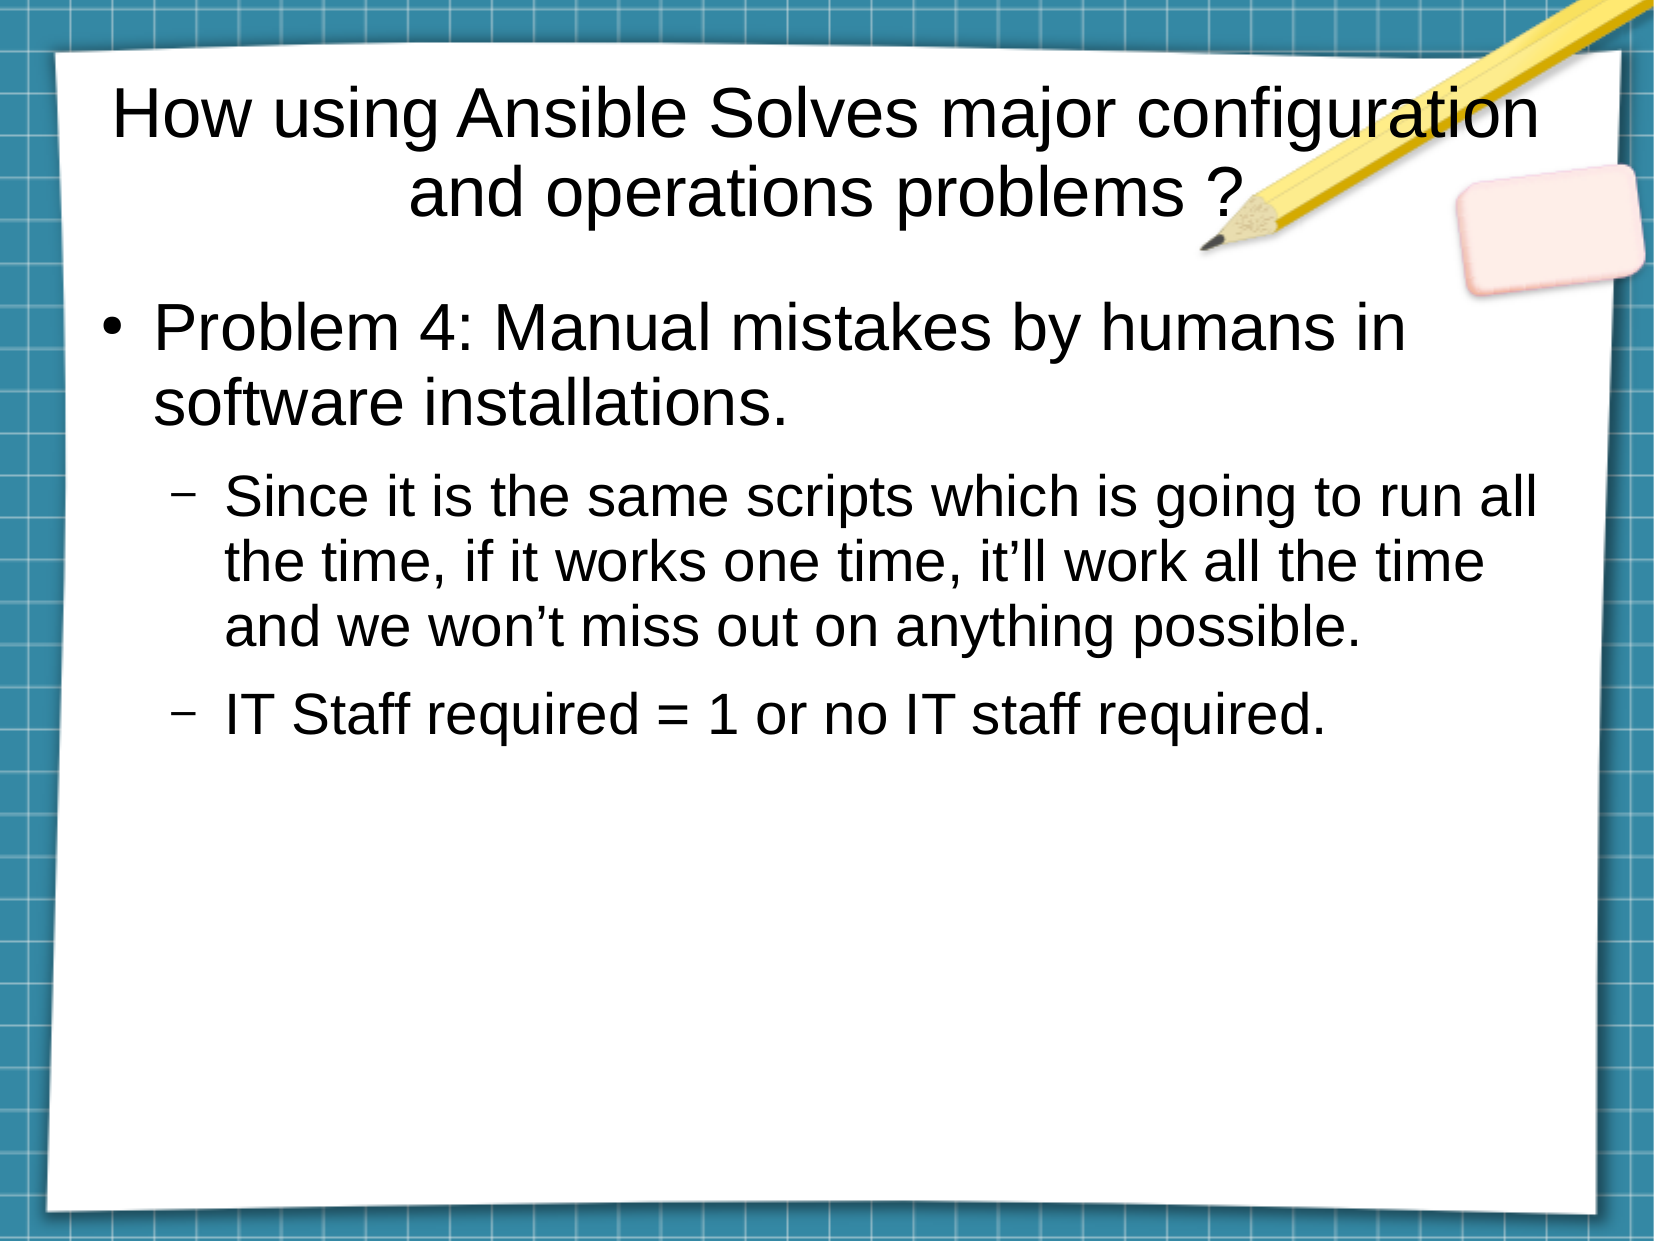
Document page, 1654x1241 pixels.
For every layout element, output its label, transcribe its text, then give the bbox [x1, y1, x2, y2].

picture [0, 0, 1654, 1241]
title How using Ansible Solves major configuration and operations problems ? [82, 49, 1571, 257]
list Problem 4: Manual mistakes by humans in software installations. Since it is the same scripts which is going to run all the time, if it works one time, it’ll work all the time and we won’t miss out on anything possible. IT Staff required = 1 or no IT staff required. [82, 290, 1571, 1010]
